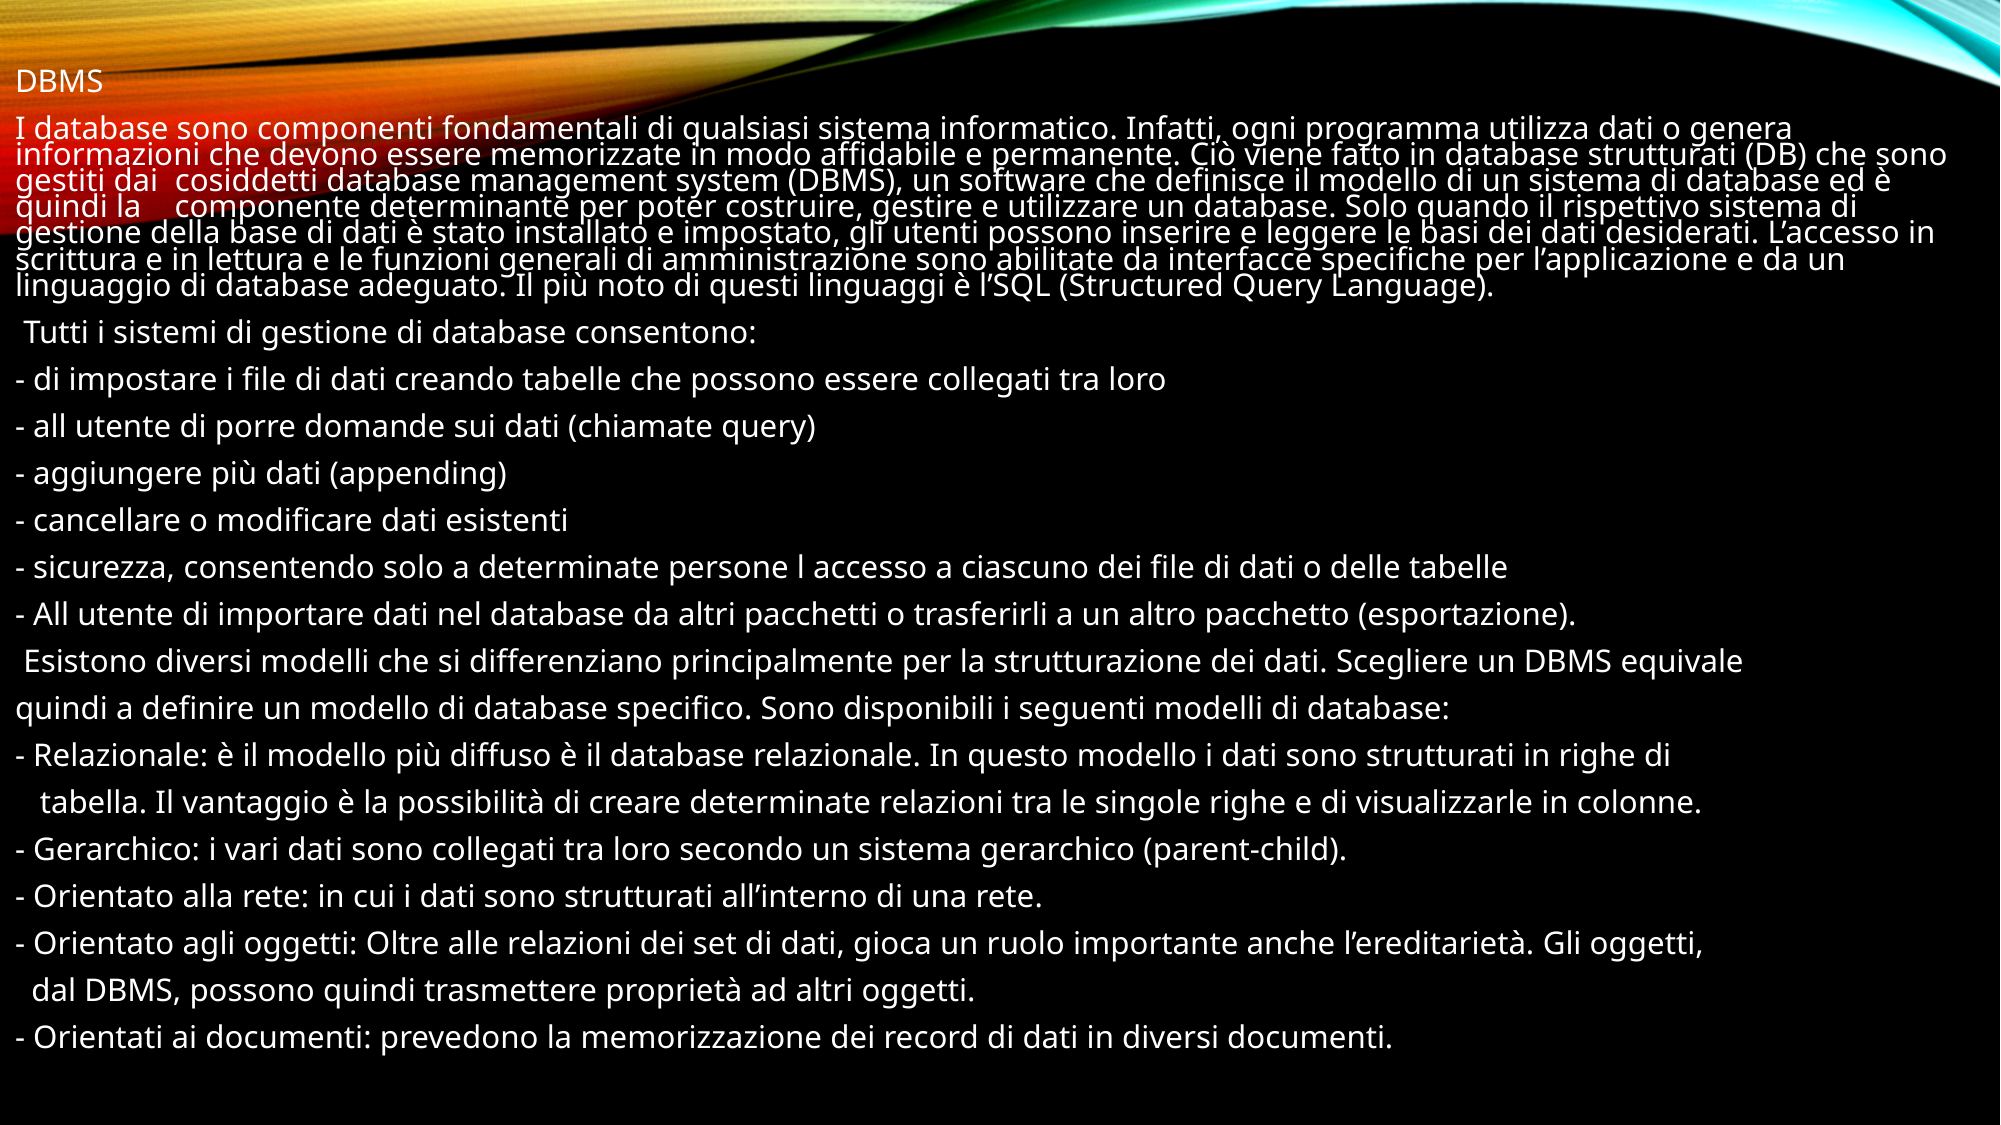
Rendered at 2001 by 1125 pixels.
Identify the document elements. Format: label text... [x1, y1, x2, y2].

list DBMS I database sono componenti fondamentali di qualsiasi sistema informatico. Infatti, ogni programma utilizza dati o genera informazioni che devono essere memorizzate in modo affidabile e permanente. Ciò viene fatto in database strutturati (DB) che sono gestiti dai cosiddetti database management system (DBMS), un software che definisce il modello di un sistema di database ed è quindi la componente determinante per poter costruire, gestire e utilizzare un database. Solo quando il rispettivo sistema di gestione della base di dati è stato installato e impostato, gli utenti possono inserire e leggere le basi dei dati desiderati. L’accesso in scrittura e in lettura e le funzioni generali di amministrazione sono abilitate da interfacce specifiche per l’applicazione e da un linguaggio di database adeguato. Il più noto di questi linguaggi è l’SQL (Structured Query Language). Tutti i sistemi di gestione di database consentono: - di impostare i file di dati creando tabelle che possono essere collegati tra loro - all utente di porre domande sui dati (chiamate query) - aggiungere più dati (appending) - cancellare o modificare dati esistenti - sicurezza, consentendo solo a determinate persone l accesso a ciascuno dei file di dati o delle tabelle - All utente di importare dati nel database da altri pacchetti o trasferirli a un altro pacchetto (esportazione). Esistono diversi modelli che si differenziano principalmente per la strutturazione dei dati. Scegliere un DBMS equivale quindi a definire un modello di database specifico. Sono disponibili i seguenti modelli di database: - Relazionale: è il modello più diffuso è il database relazionale. In questo modello i dati sono strutturati in righe di tabella. Il vantaggio è la possibilità di creare determinate relazioni tra le singole righe e di visualizzarle in colonne. - Gerarchico: i vari dati sono collegati tra loro secondo un sistema gerarchico (parent-child). - Orientato alla rete: in cui i dati sono strutturati all’interno di una rete. - Orientato agli oggetti: Oltre alle relazioni dei set di dati, gioca un ruolo importante anche l’ereditarietà. Gli oggetti, dal DBMS, possono quindi trasmettere proprietà ad altri oggetti. - Orientati ai documenti: prevedono la memorizzazione dei record di dati in diversi documenti. [0, 0, 2000, 1125]
